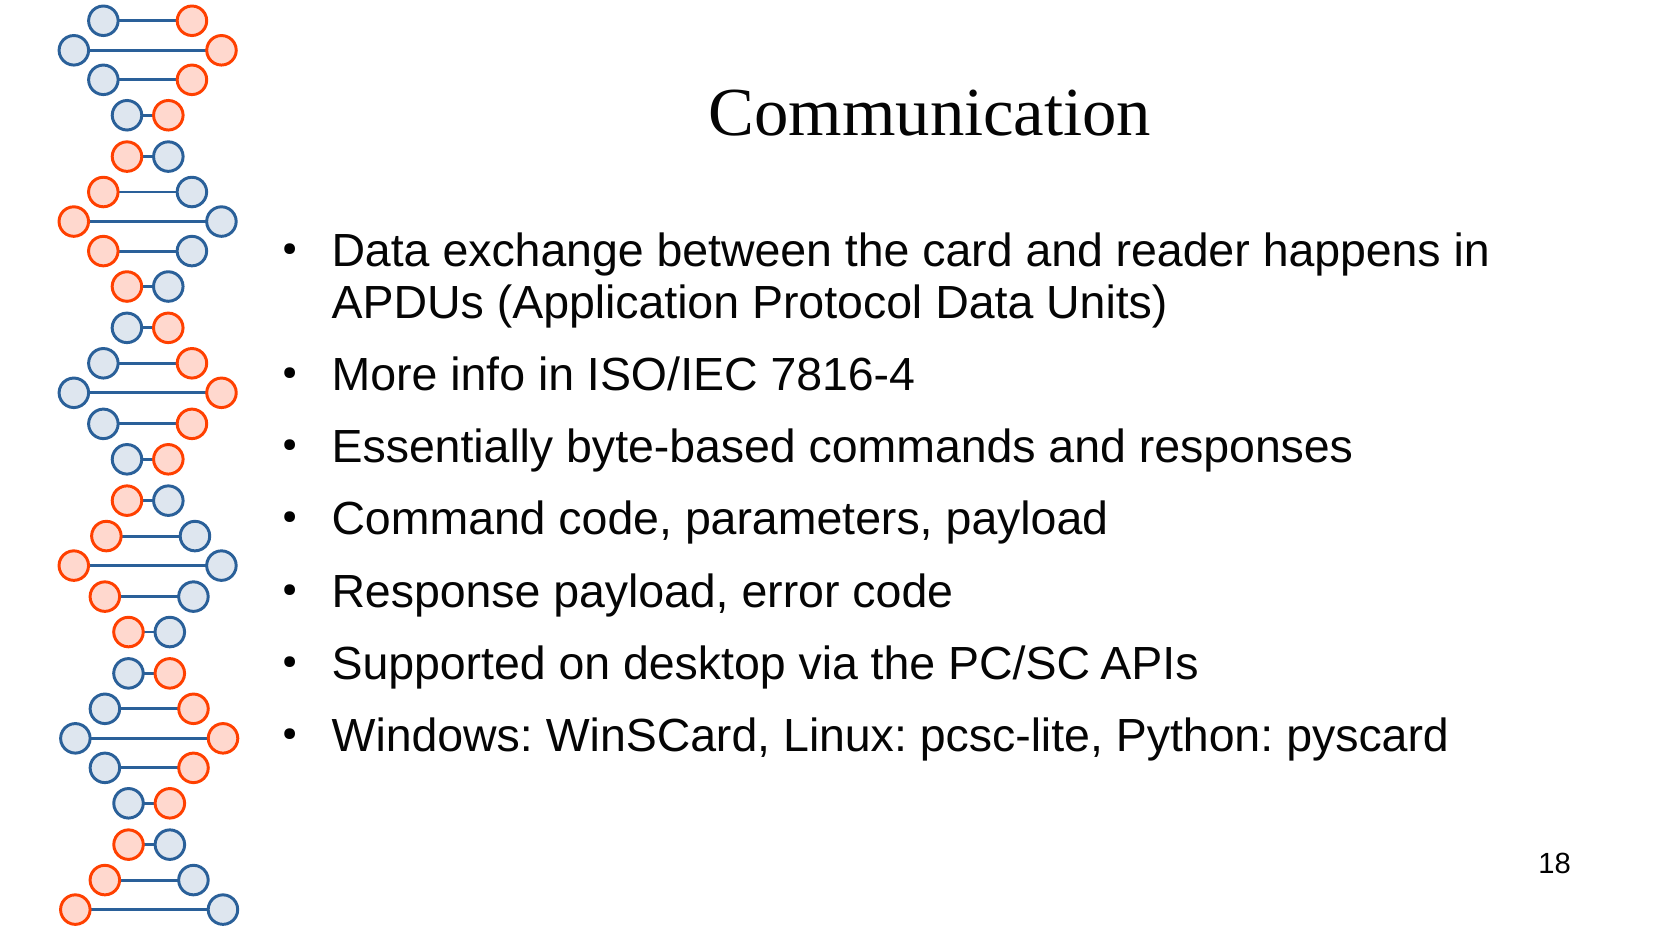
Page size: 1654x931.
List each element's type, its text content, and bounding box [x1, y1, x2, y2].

list Data exchange between the card and reader happens in APDUs (Application Protocol Data Units) More info in ISO/IEC 7816-4 Essentially byte-based commands and responses Command code, parameters, payload Response payload, error code Supported on desktop via the PC/SC APIs Windows: WinSCard, Linux: pcsc-lite, Python: pyscard [265, 224, 1595, 764]
title Communication [265, 35, 1595, 189]
